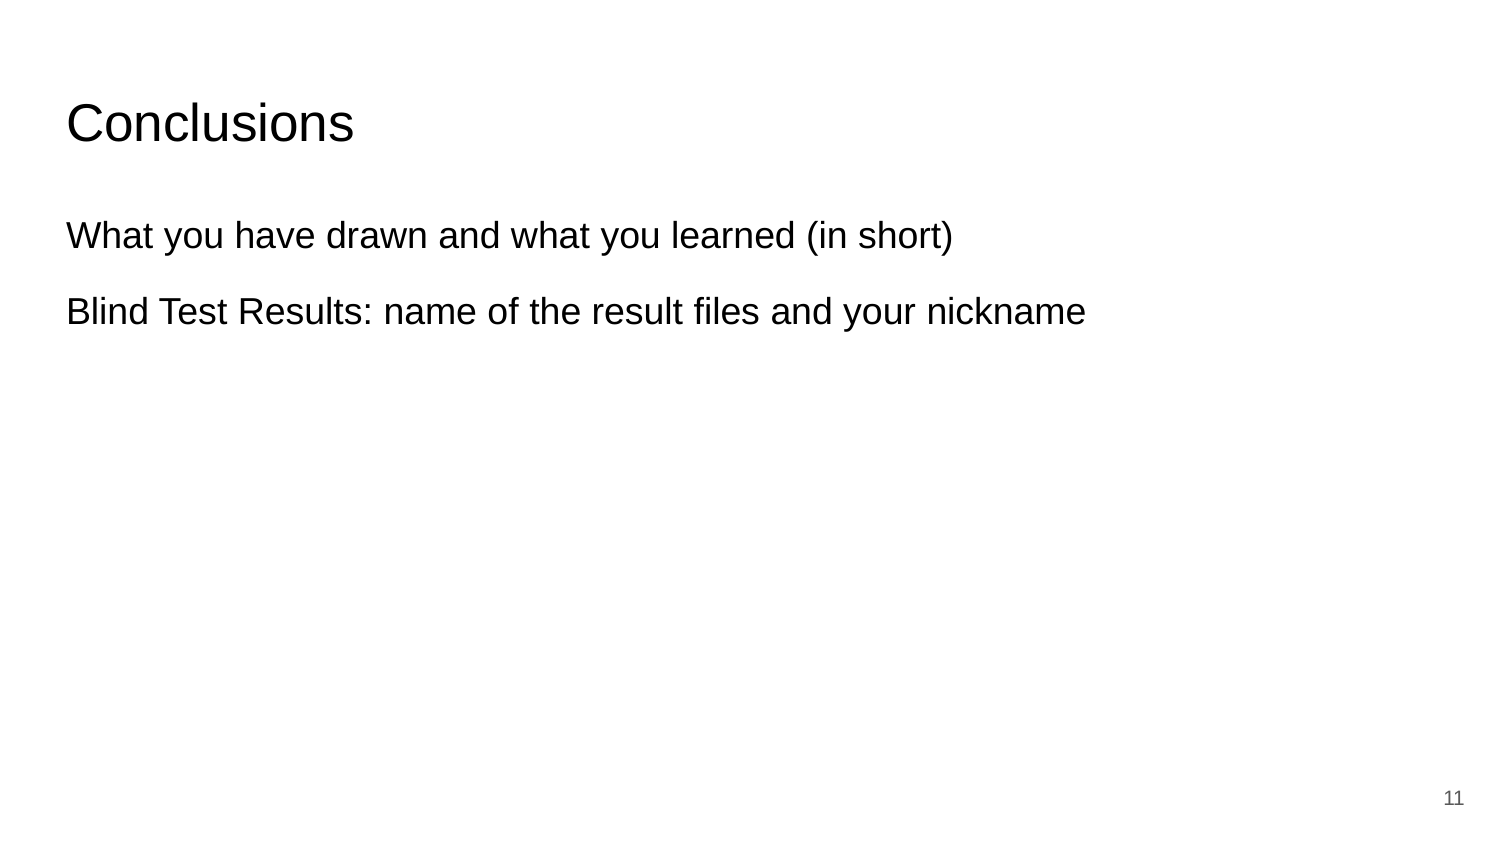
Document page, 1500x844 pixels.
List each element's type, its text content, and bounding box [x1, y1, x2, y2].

list What you have drawn and what you learned (in short) Blind Test Results: name of the result files and your nickname [51, 189, 1449, 750]
title Conclusions [51, 72, 1449, 167]
slide_number <number> [1389, 764, 1480, 830]
